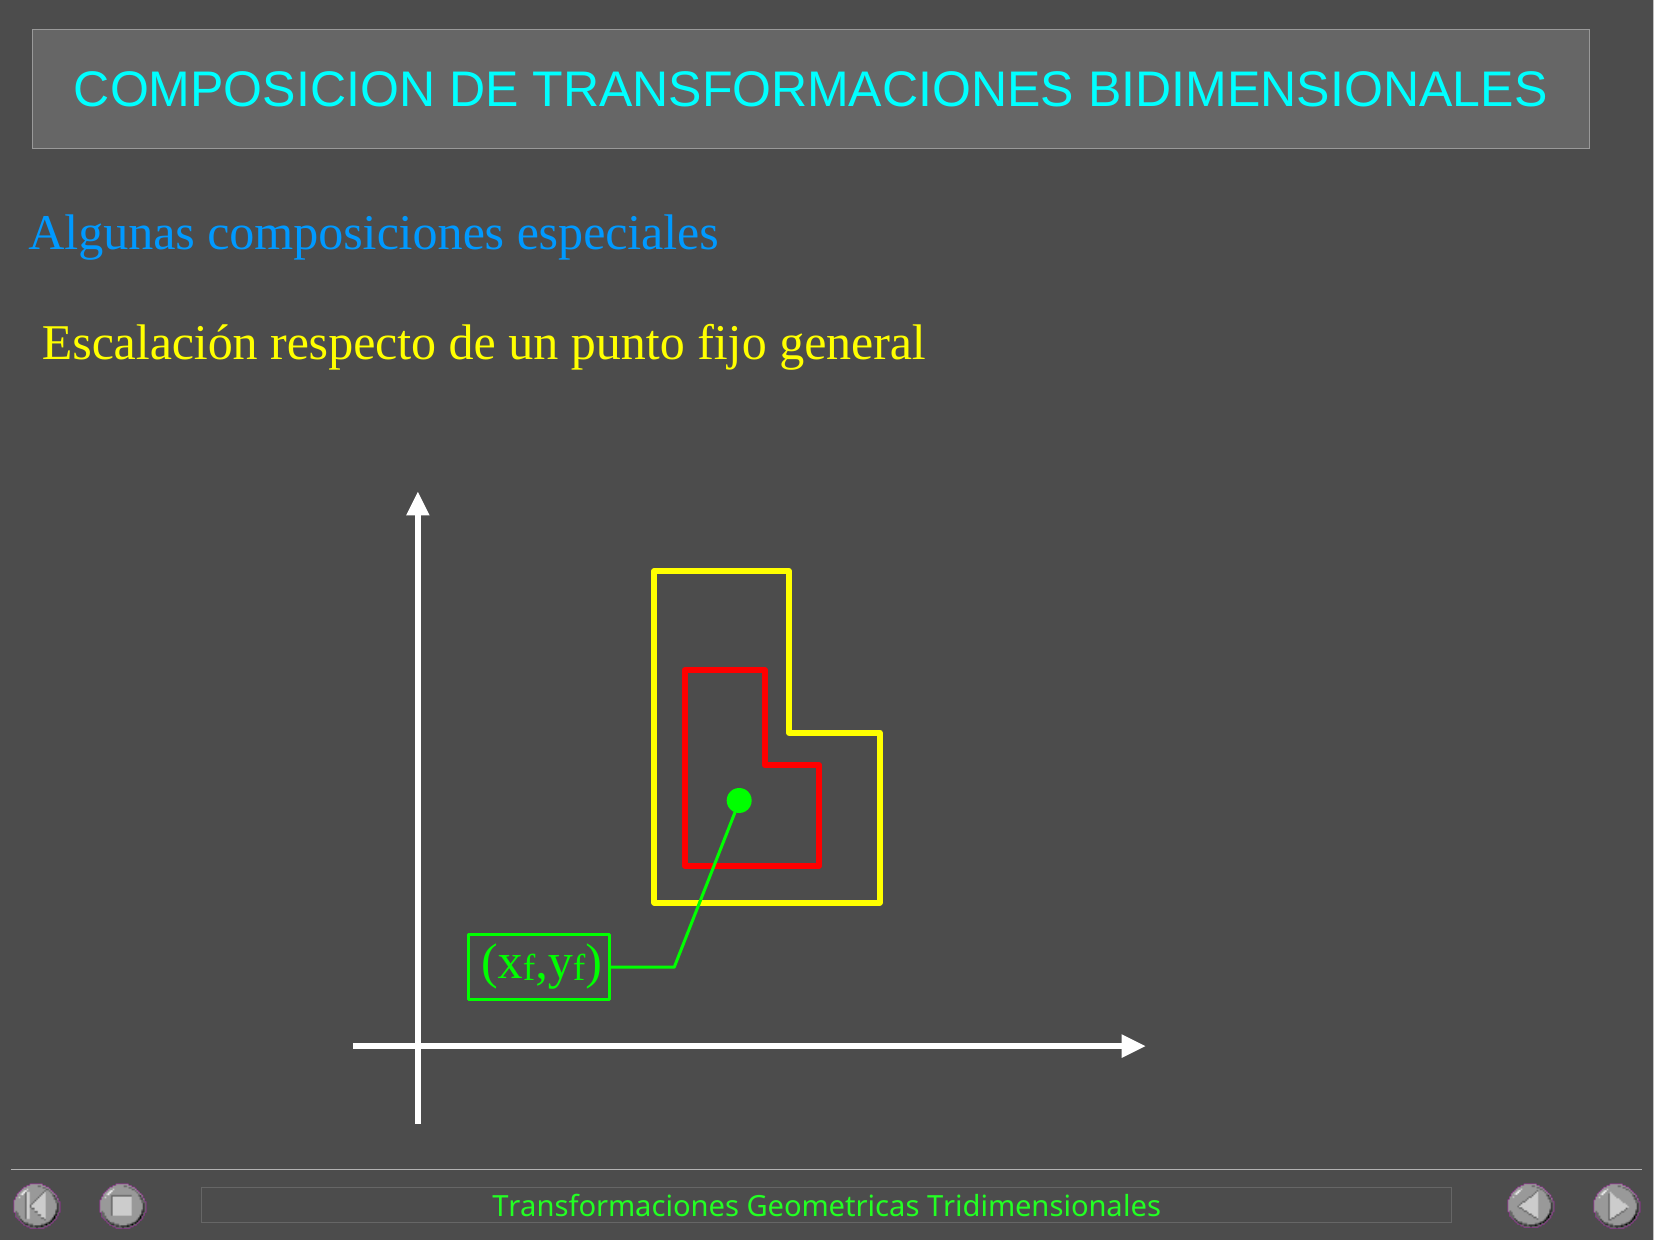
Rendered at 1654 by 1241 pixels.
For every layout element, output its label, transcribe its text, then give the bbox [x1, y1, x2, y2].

title COMPOSICION DE TRANSFORMACIONES BIDIMENSIONALES [32, 29, 1590, 149]
text_box (xf,yf) [468, 934, 610, 1000]
picture [97, 1181, 148, 1232]
text_box Algunas composiciones especiales [28, 204, 1440, 265]
picture [1505, 1181, 1556, 1231]
picture [11, 1181, 62, 1232]
text_box Escalación respecto de un punto fijo general [41, 314, 982, 375]
text_box [726, 787, 752, 814]
picture [1591, 1181, 1642, 1232]
